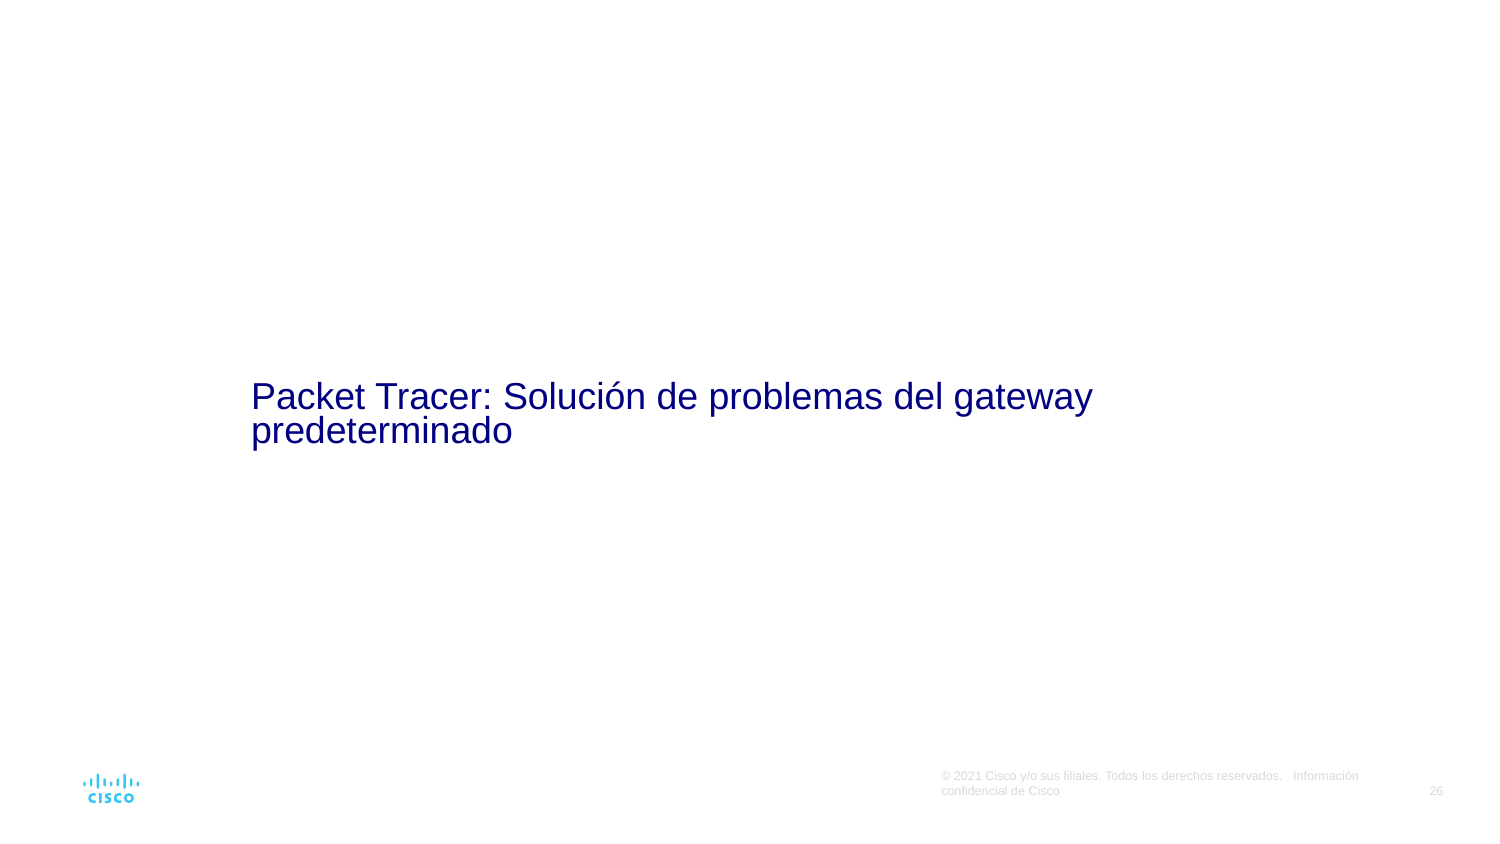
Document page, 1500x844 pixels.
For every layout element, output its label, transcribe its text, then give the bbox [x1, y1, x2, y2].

text_box Packet Tracer: Solución de problemas del gateway predeterminado [236, 368, 1130, 443]
